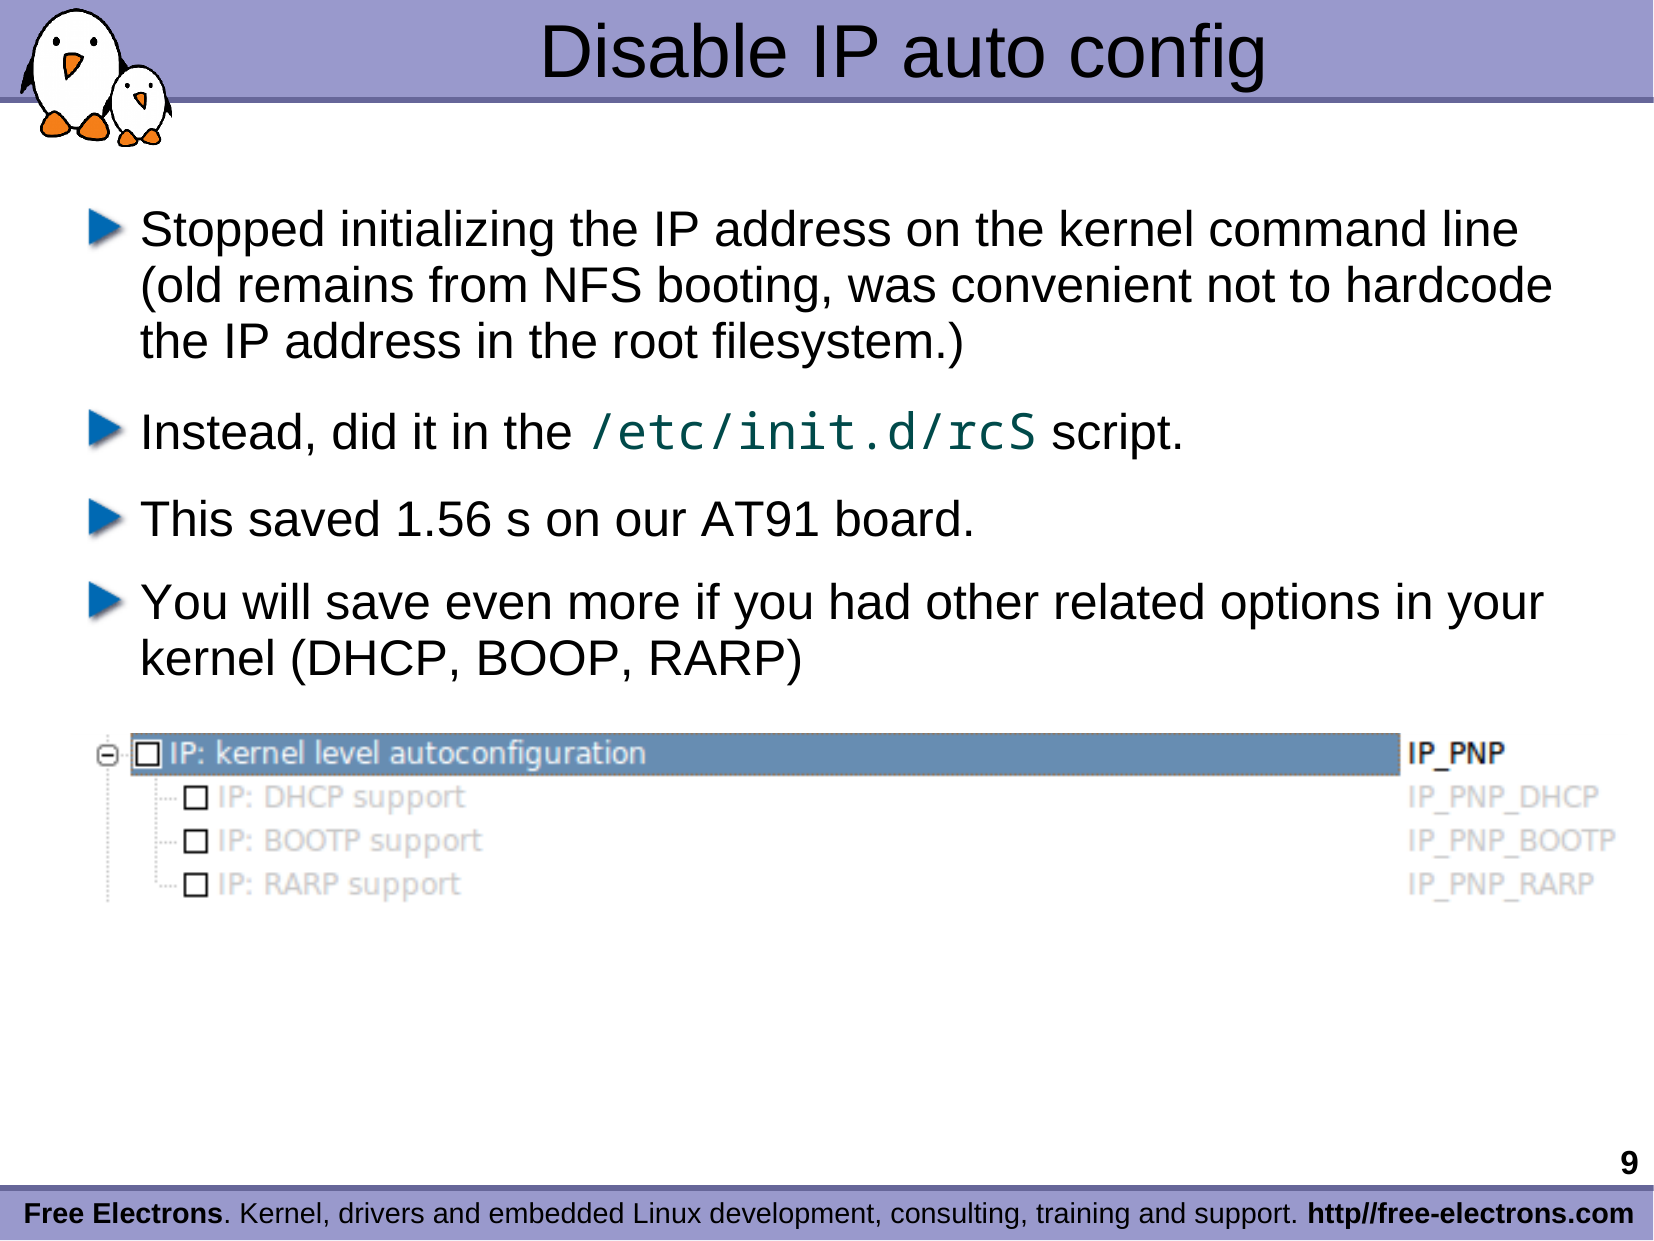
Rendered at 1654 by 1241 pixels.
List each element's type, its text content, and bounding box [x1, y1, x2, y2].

picture [20, 8, 172, 147]
title Disable IP auto config [178, 4, 1631, 98]
list Stopped initializing the IP address on the kernel command line (old remains from NFS booting, was convenient not to hardcode the IP address in the root filesystem.) Instead, did it in the /etc/init.d/rcS script. This saved 1.56 s on our AT91 board. You will save even more if you had other related options in your kernel (DHCP, BOOP, RARP) [68, 201, 1592, 1118]
picture [71, 733, 1628, 905]
